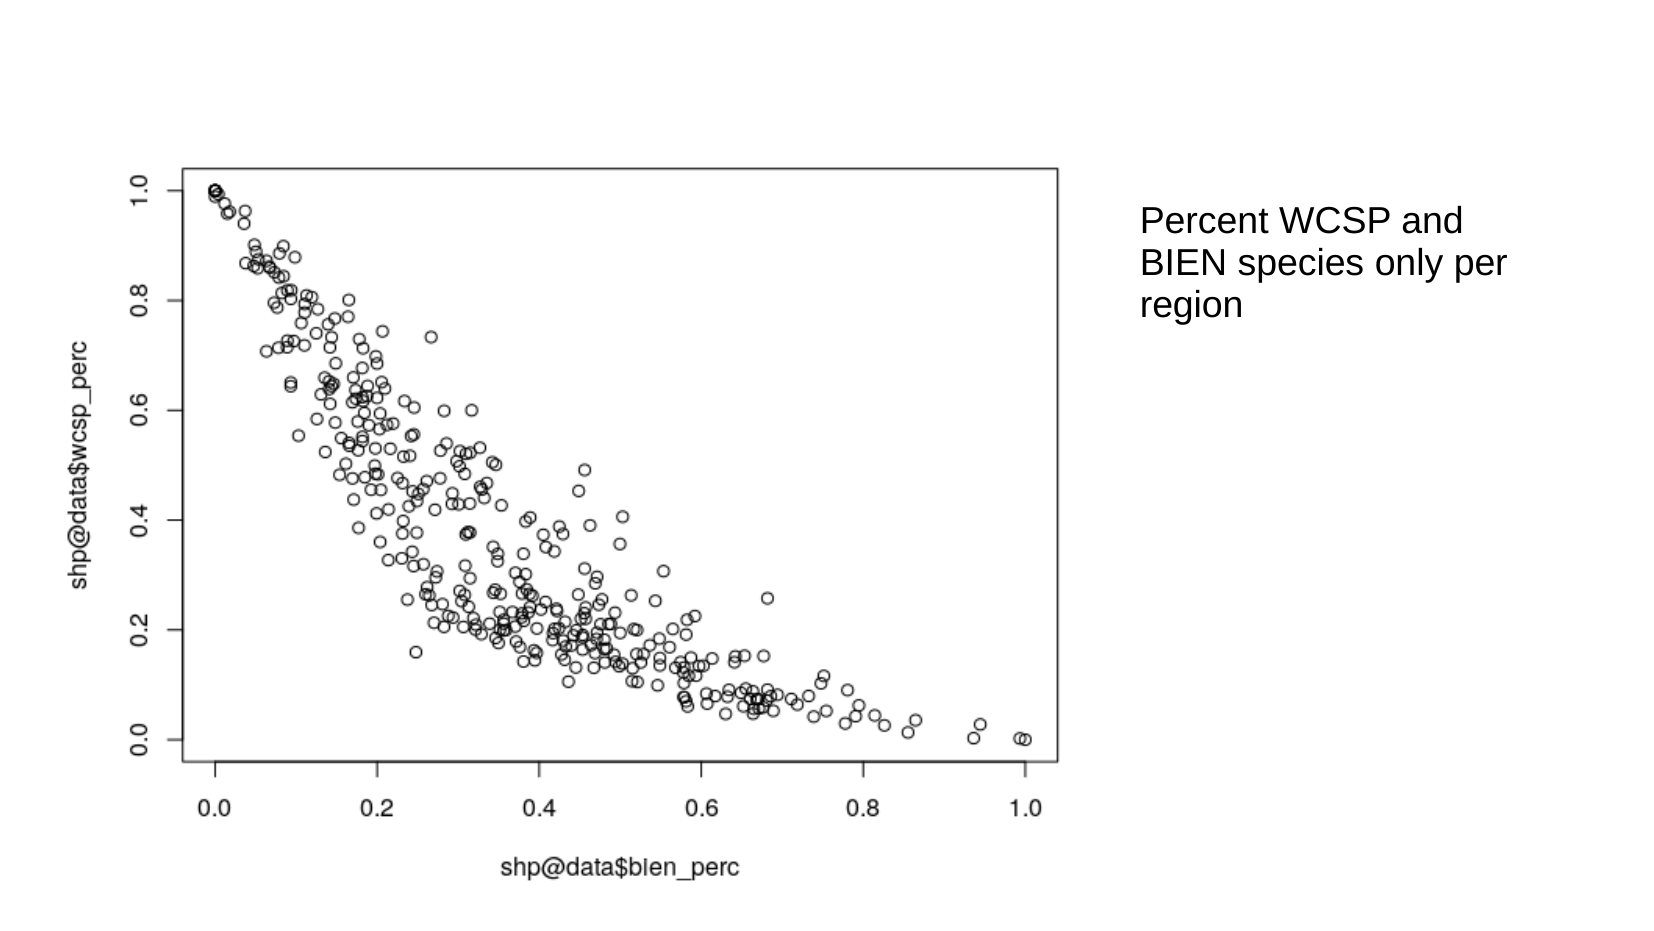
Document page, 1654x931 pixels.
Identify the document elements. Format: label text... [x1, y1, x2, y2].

text_box Percent WCSP and BIEN species only per region [1125, 192, 1561, 334]
picture [60, 46, 1121, 916]
